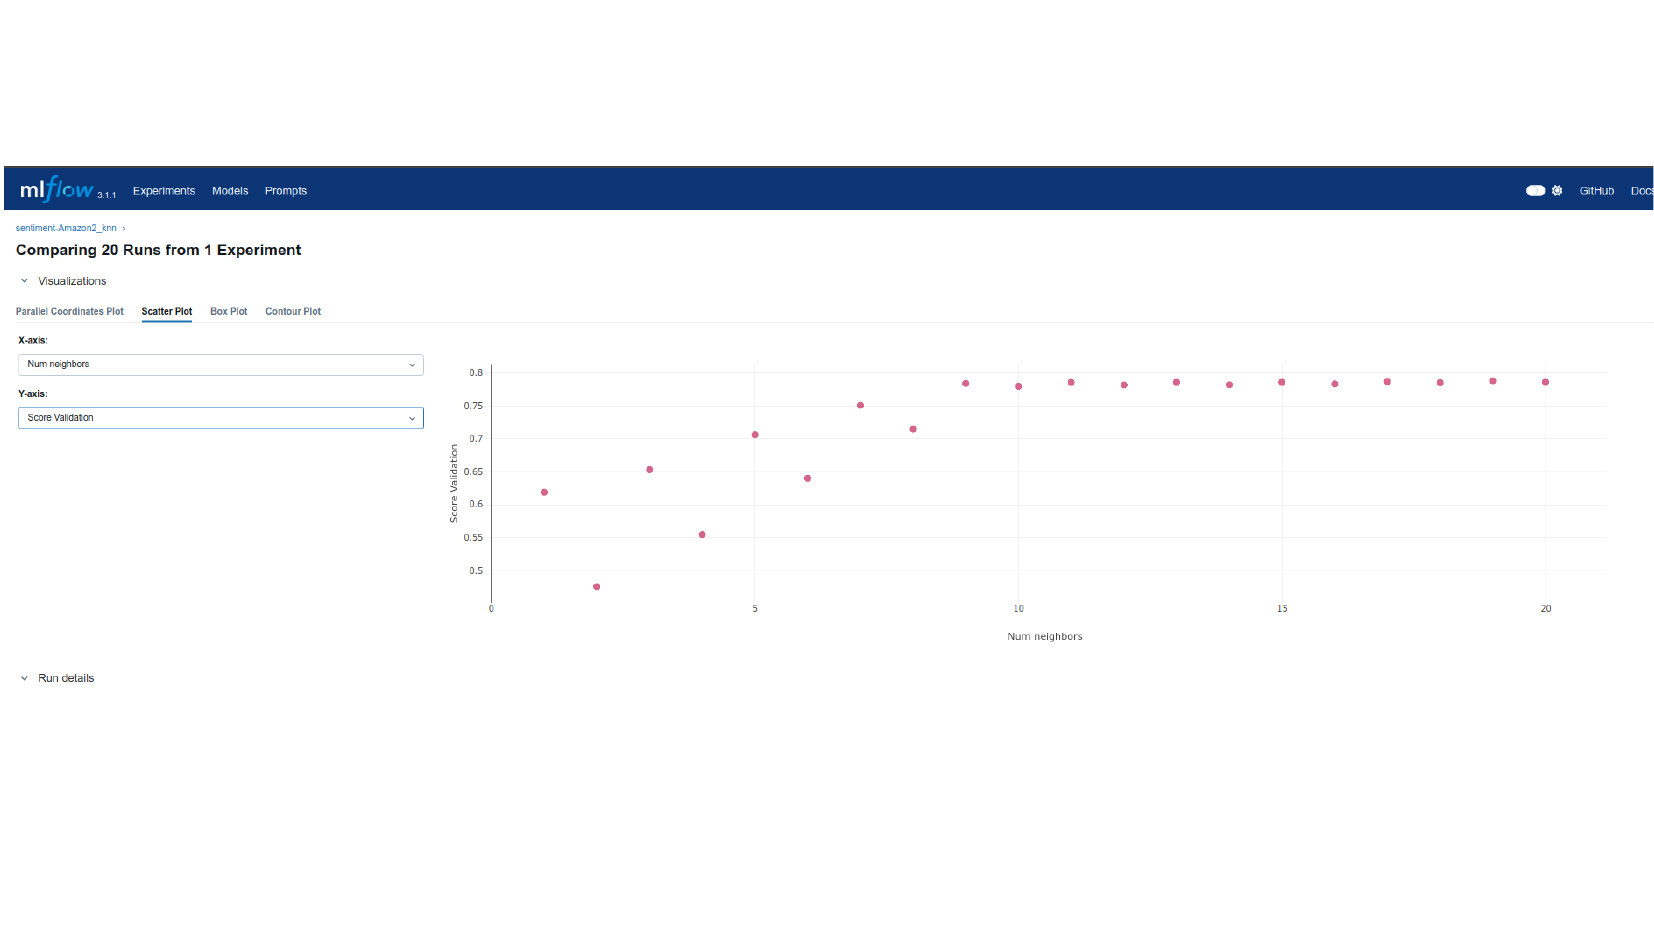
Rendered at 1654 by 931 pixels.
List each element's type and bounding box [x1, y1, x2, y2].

picture [4, 166, 1654, 684]
